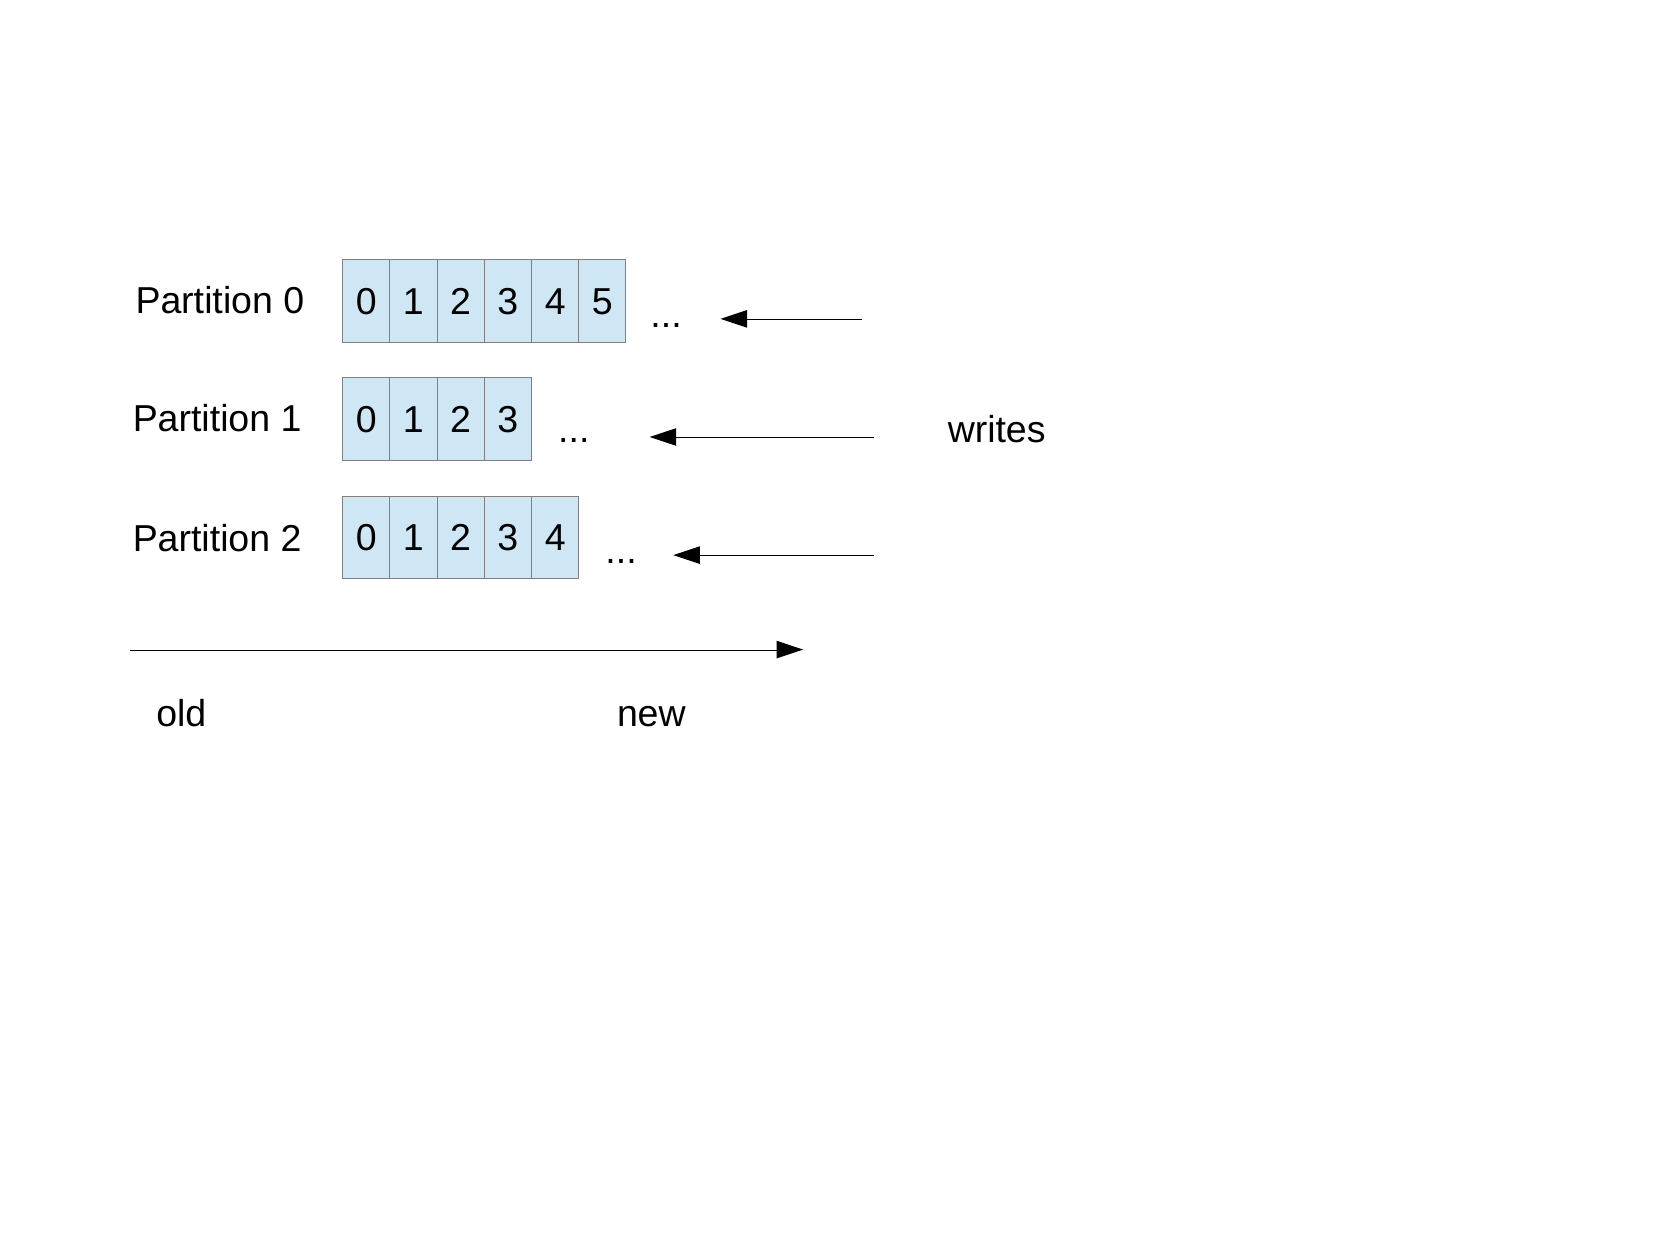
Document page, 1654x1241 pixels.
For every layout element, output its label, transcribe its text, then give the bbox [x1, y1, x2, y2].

text_box ... [543, 401, 605, 459]
text_box 4 [531, 259, 578, 343]
text_box ... [590, 521, 652, 579]
text_box 0 [342, 377, 389, 461]
text_box 1 [389, 496, 437, 579]
text_box 2 [437, 259, 484, 343]
text_box 0 [342, 259, 390, 343]
text_box 3 [484, 496, 531, 579]
text_box ... [635, 285, 697, 343]
text_box 5 [578, 259, 626, 343]
text_box Partition 0 [120, 271, 319, 329]
text_box Partition 1 [118, 389, 317, 447]
text_box new [602, 685, 721, 742]
text_box 3 [484, 377, 532, 461]
text_box 0 [342, 496, 389, 579]
text_box Partition 2 [118, 510, 317, 567]
text_box 2 [437, 496, 484, 579]
text_box 2 [437, 377, 484, 461]
text_box 4 [531, 496, 579, 579]
text_box 3 [484, 259, 531, 343]
text_box old [141, 685, 260, 742]
text_box 1 [389, 377, 437, 461]
text_box writes [933, 401, 1060, 459]
text_box 1 [390, 259, 437, 343]
